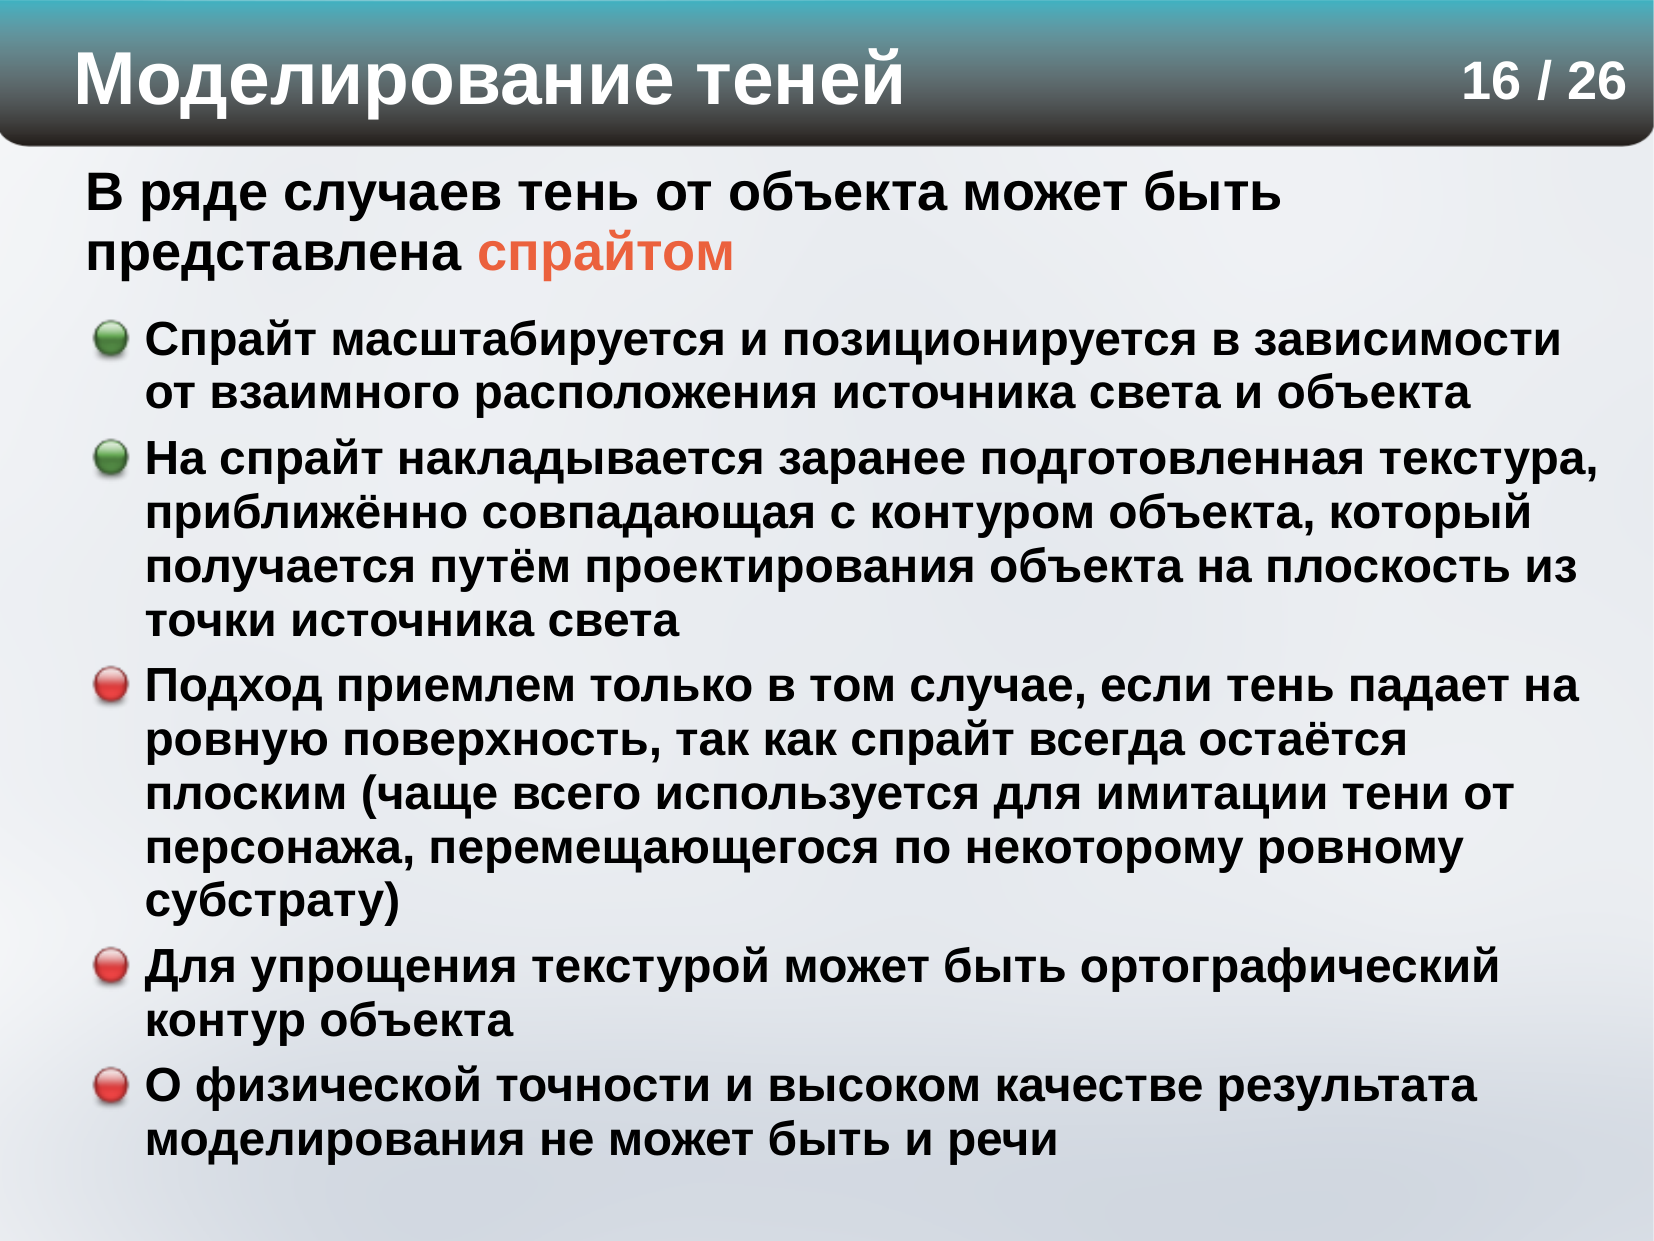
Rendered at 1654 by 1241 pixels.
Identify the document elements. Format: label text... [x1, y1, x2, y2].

picture [0, 0, 1654, 1241]
text_box В ряде случаев тень от объекта может быть представлена спрайтом Спрайт масштабируется и позиционируется в зависимости от взаимного расположения источника света и объекта На спрайт накладывается заранее подготовленная текстура, приближённо совпадающая с контуром объекта, который получается путём проектирования объекта на плоскость из точки источника света Подход приемлем только в том случае, если тень падает на ровную поверхность, так как спрайт всегда остаётся плоским (чаще всего используется для имитации тени от персонажа, перемещающегося по некоторому ровному субстрату) Для упрощения текстурой может быть ортографический контур объекта О физической точности и высоком качестве результата моделирования не может быть и речи [70, 153, 1625, 1174]
text_box <номер> / 26 [1446, 42, 1654, 179]
text_box Моделирование теней [59, 29, 1300, 129]
